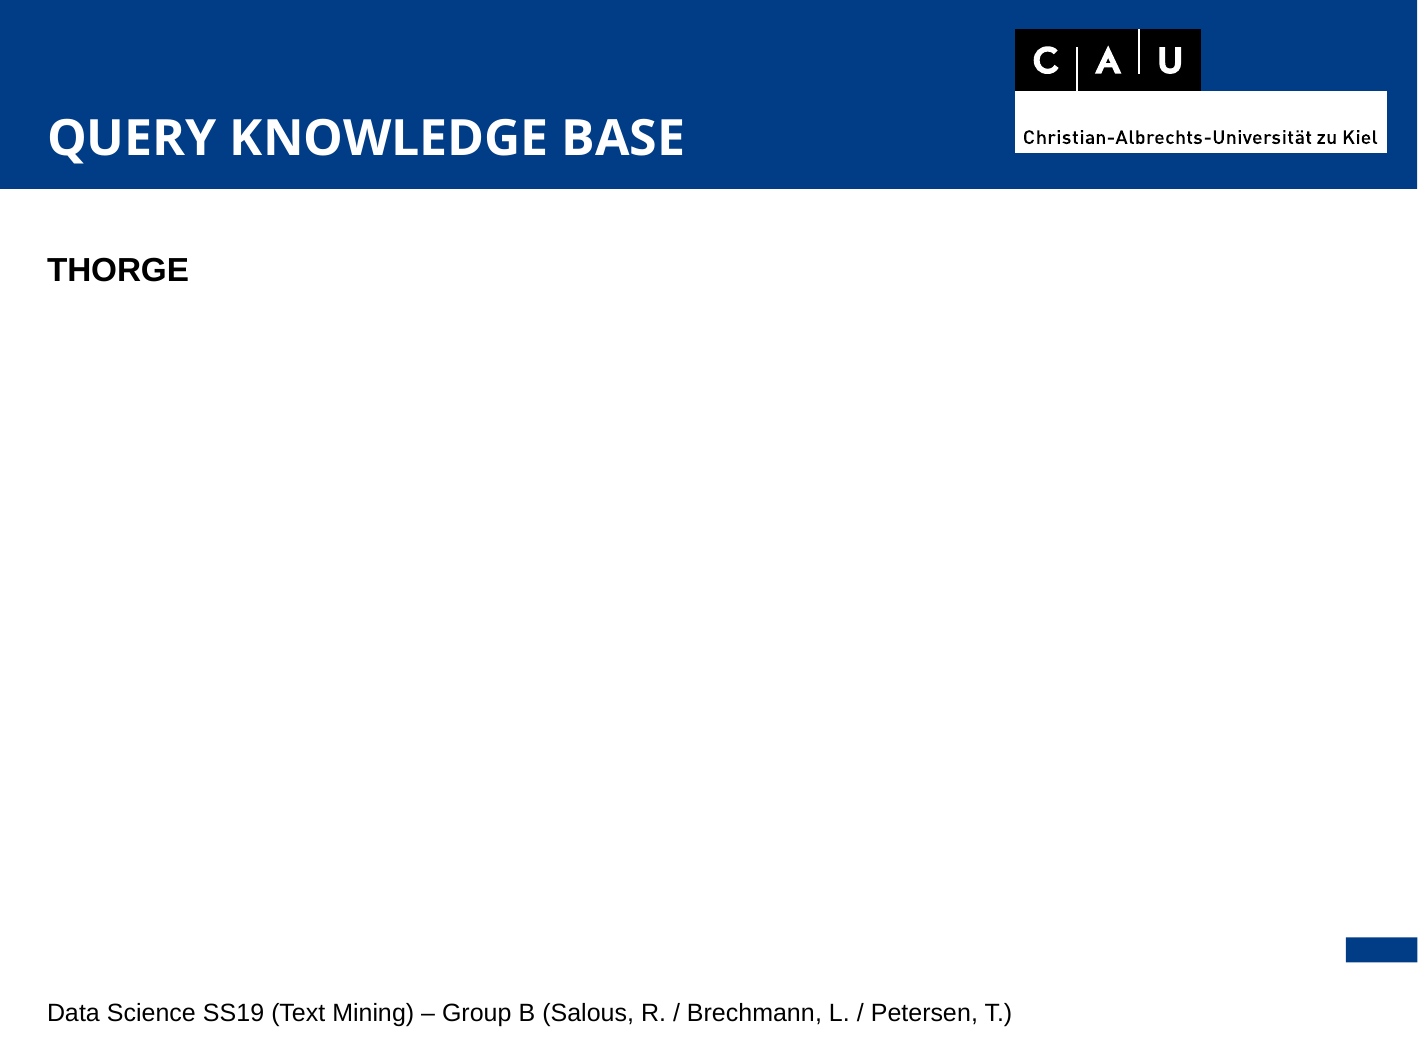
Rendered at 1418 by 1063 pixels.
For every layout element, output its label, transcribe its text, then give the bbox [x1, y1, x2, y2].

text_box QUERY KNOWLEDGE BASE [47, 23, 981, 166]
text_box THORGE [47, 247, 1370, 288]
text_box Data Science SS19 (Text Mining) – Group B (Salous, R. / Brechmann, L. / Petersen, T.) [47, 979, 1370, 1027]
